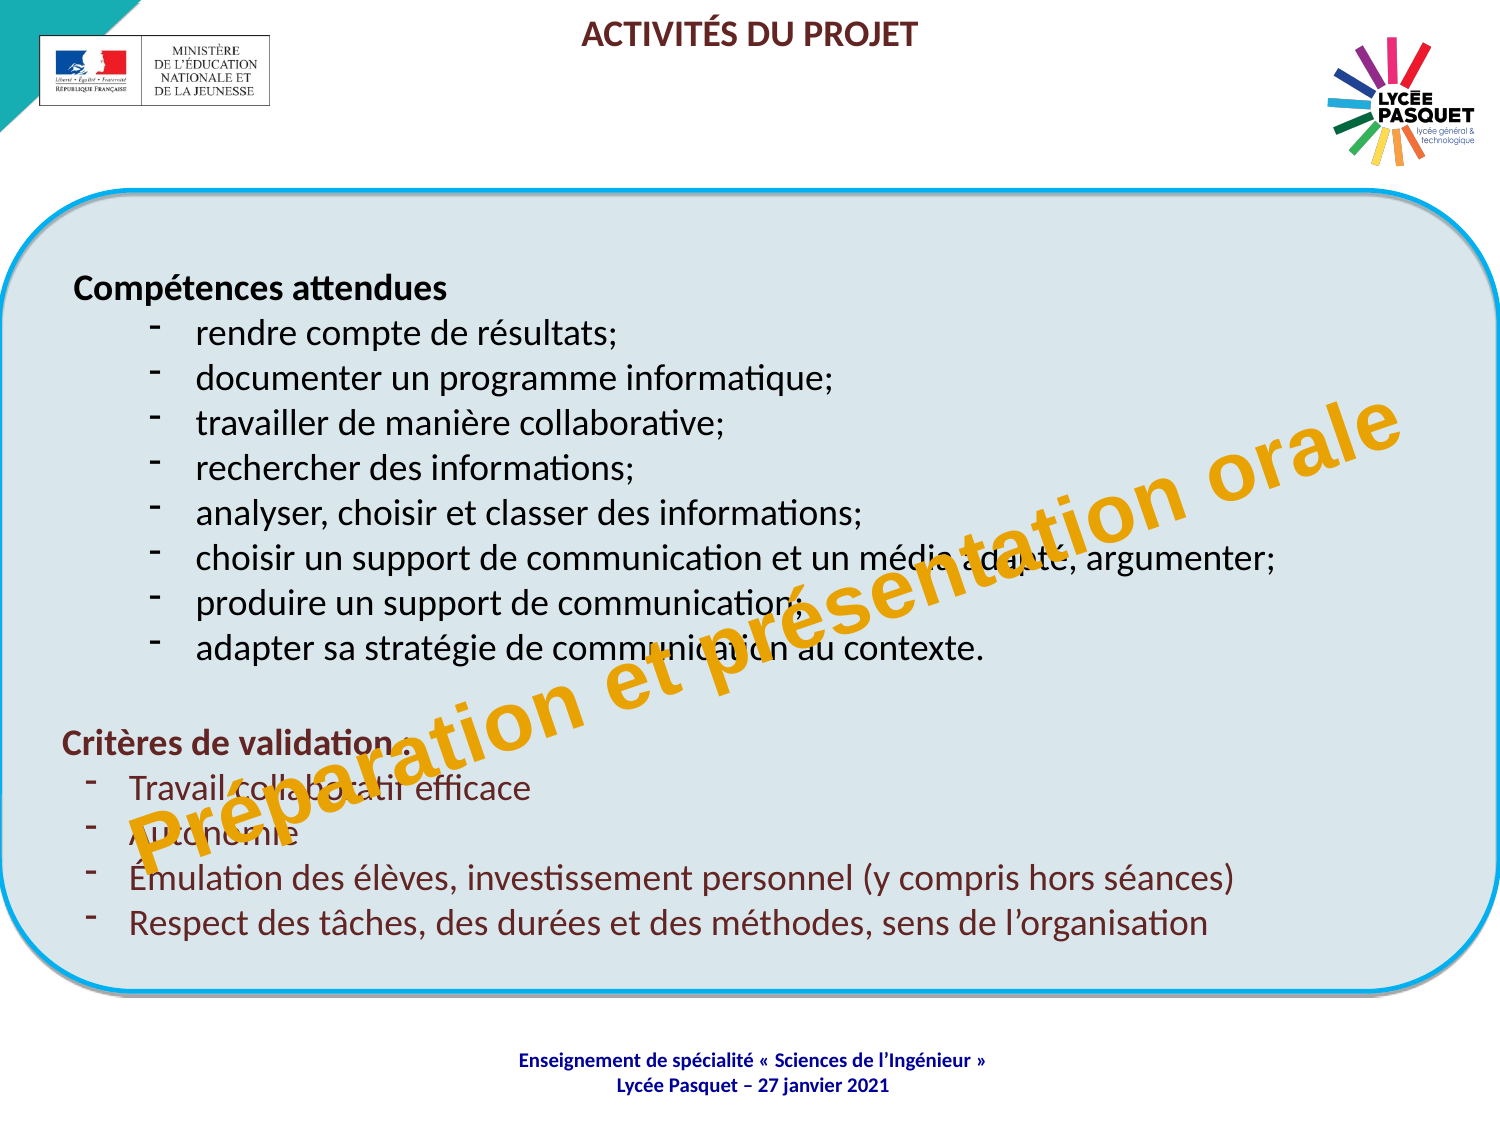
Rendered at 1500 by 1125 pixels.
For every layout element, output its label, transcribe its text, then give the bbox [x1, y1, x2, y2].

text_box Critères de validation : Travail collaboratif efficace Autonomie Émulation des élèves, investissement personnel (y compris hors séances) Respect des tâches, des durées et des méthodes, sens de l’organisation [47, 710, 1353, 950]
picture [39, 35, 270, 106]
text_box Compétences attendues rendre compte de résultats; documenter un programme informatique; travailler de manière collaborative; rechercher des informations; analyser, choisir et classer des informations; choisir un support de communication et un média adapté, argumenter; produire un support de communication; adapter sa stratégie de communication au contexte. [58, 255, 1406, 721]
text_box Compétences attendues rendre compte de résultats; documenter un programme informatique; travailler de manière collaborative; rechercher des informations; analyser, choisir et classer des informations; choisir un support de communication et un média adapté, argumenter; produire un support de communication; adapter sa stratégie de communication au contexte. [673, 468, 1406, 721]
text_box Préparation et présentation orale [79, 343, 1449, 912]
picture [1325, 62, 1477, 178]
text_box ACTIVITÉS DU PROJET [0, 1, 1500, 62]
text_box [0, 190, 1499, 992]
